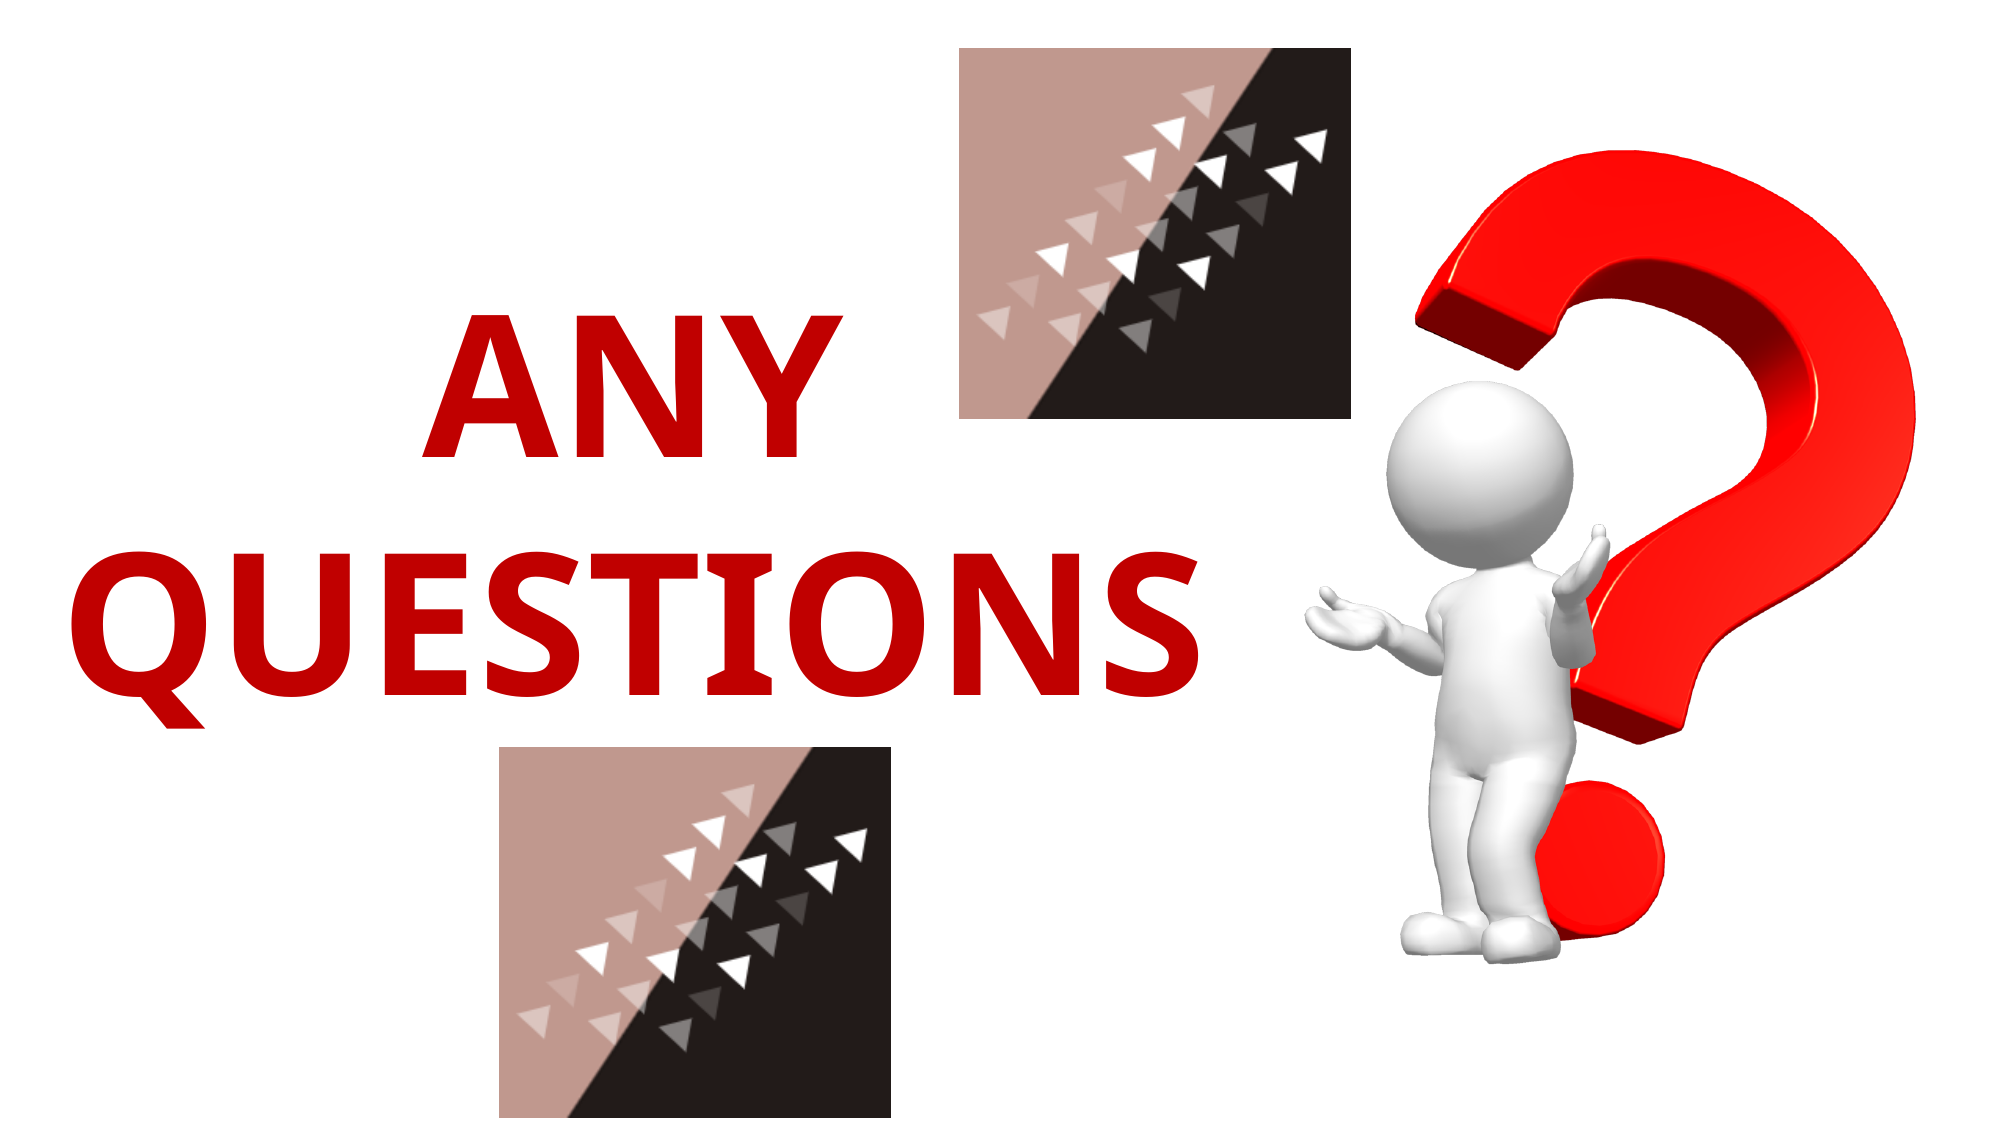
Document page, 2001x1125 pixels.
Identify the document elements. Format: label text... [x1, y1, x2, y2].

picture [499, 747, 891, 1118]
text_box ANY QUESTIONS [23, 252, 1116, 748]
picture [959, 48, 2000, 1005]
